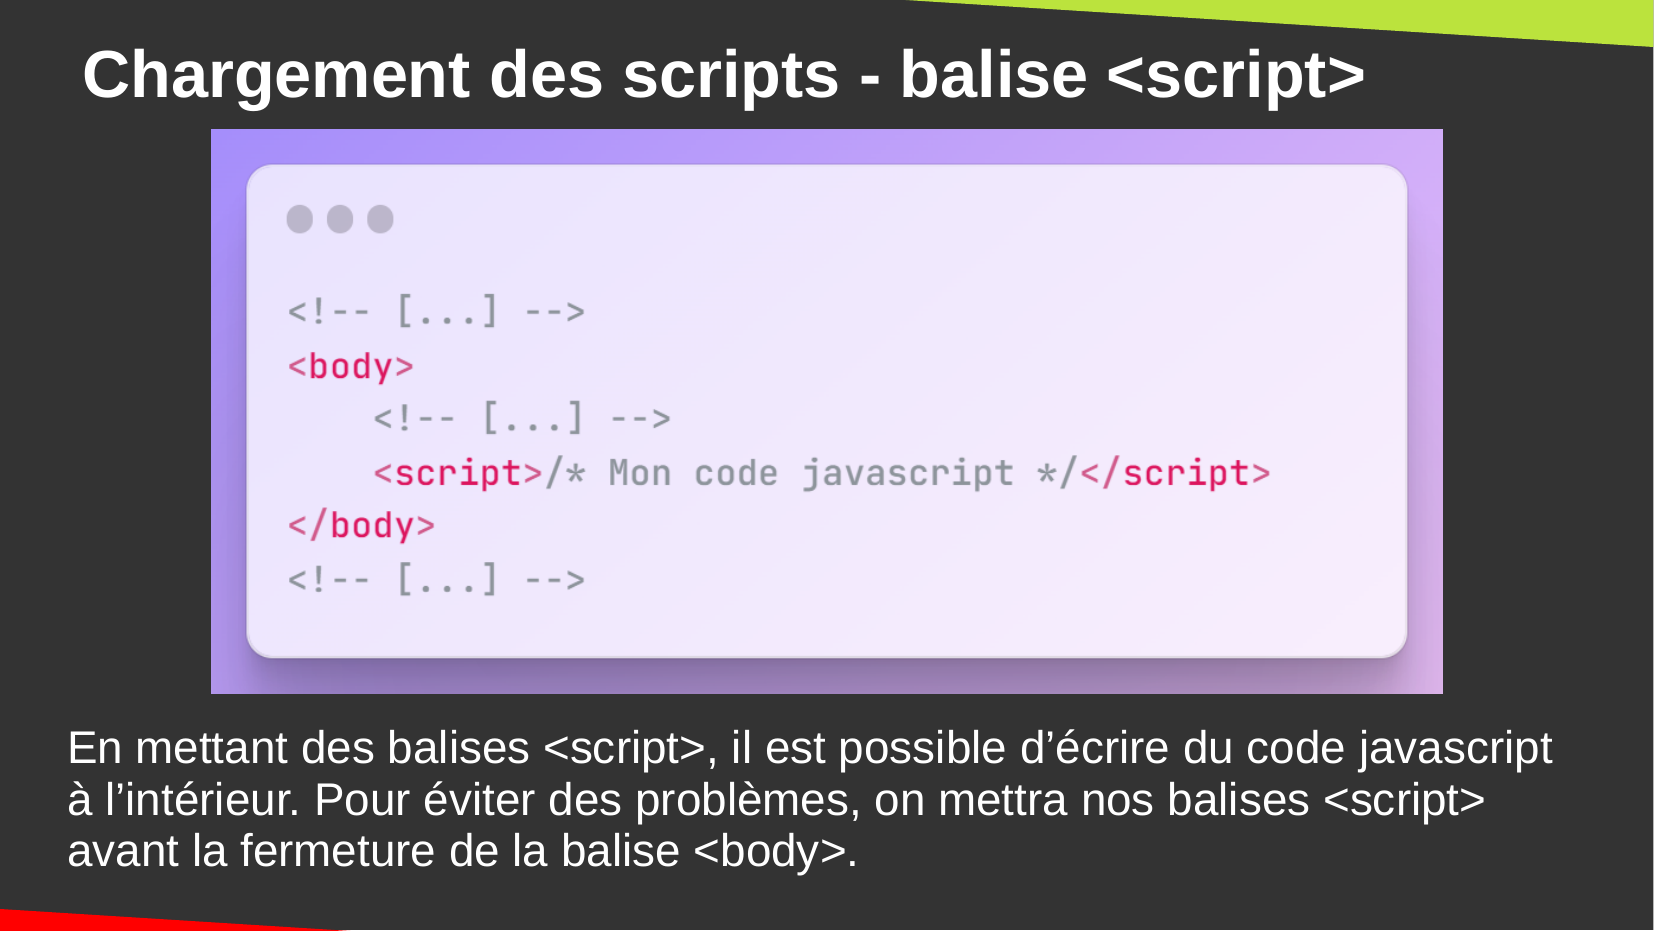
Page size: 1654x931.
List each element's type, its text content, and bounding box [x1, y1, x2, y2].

text_box [905, 0, 1654, 48]
picture [211, 129, 1443, 694]
text_box En mettant des balises <script>, il est possible d’écrire du code javascript à l’intérieur. Pour éviter des problèmes, on mettra nos balises <script> avant la fermeture de la balise <body>. [52, 714, 1602, 898]
title Chargement des scripts - balise <script> [82, 37, 1571, 114]
text_box [0, 908, 351, 931]
